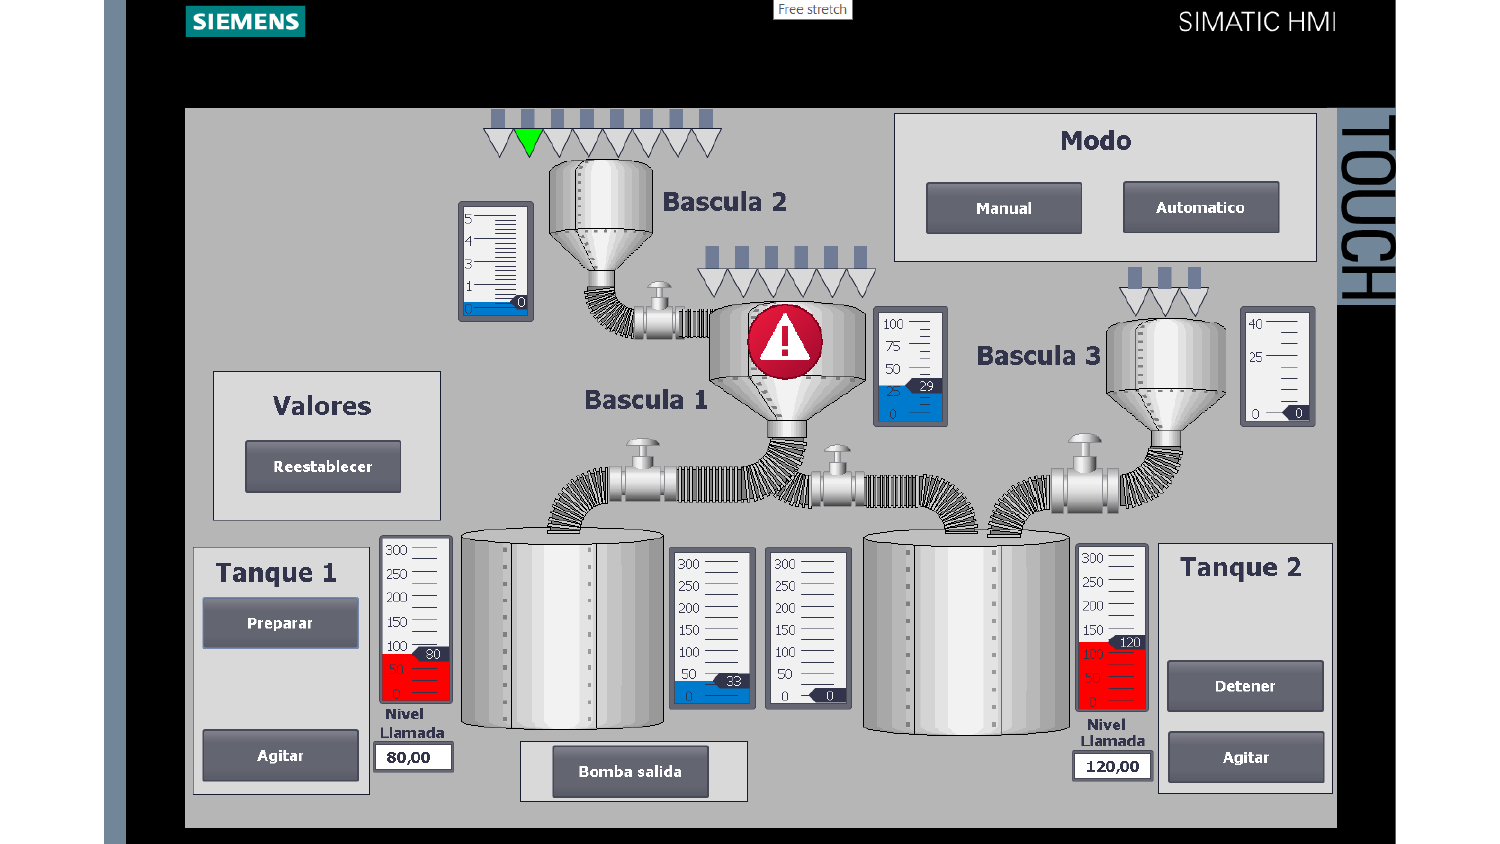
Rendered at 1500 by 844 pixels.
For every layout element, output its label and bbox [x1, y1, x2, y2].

picture [104, 0, 1396, 844]
